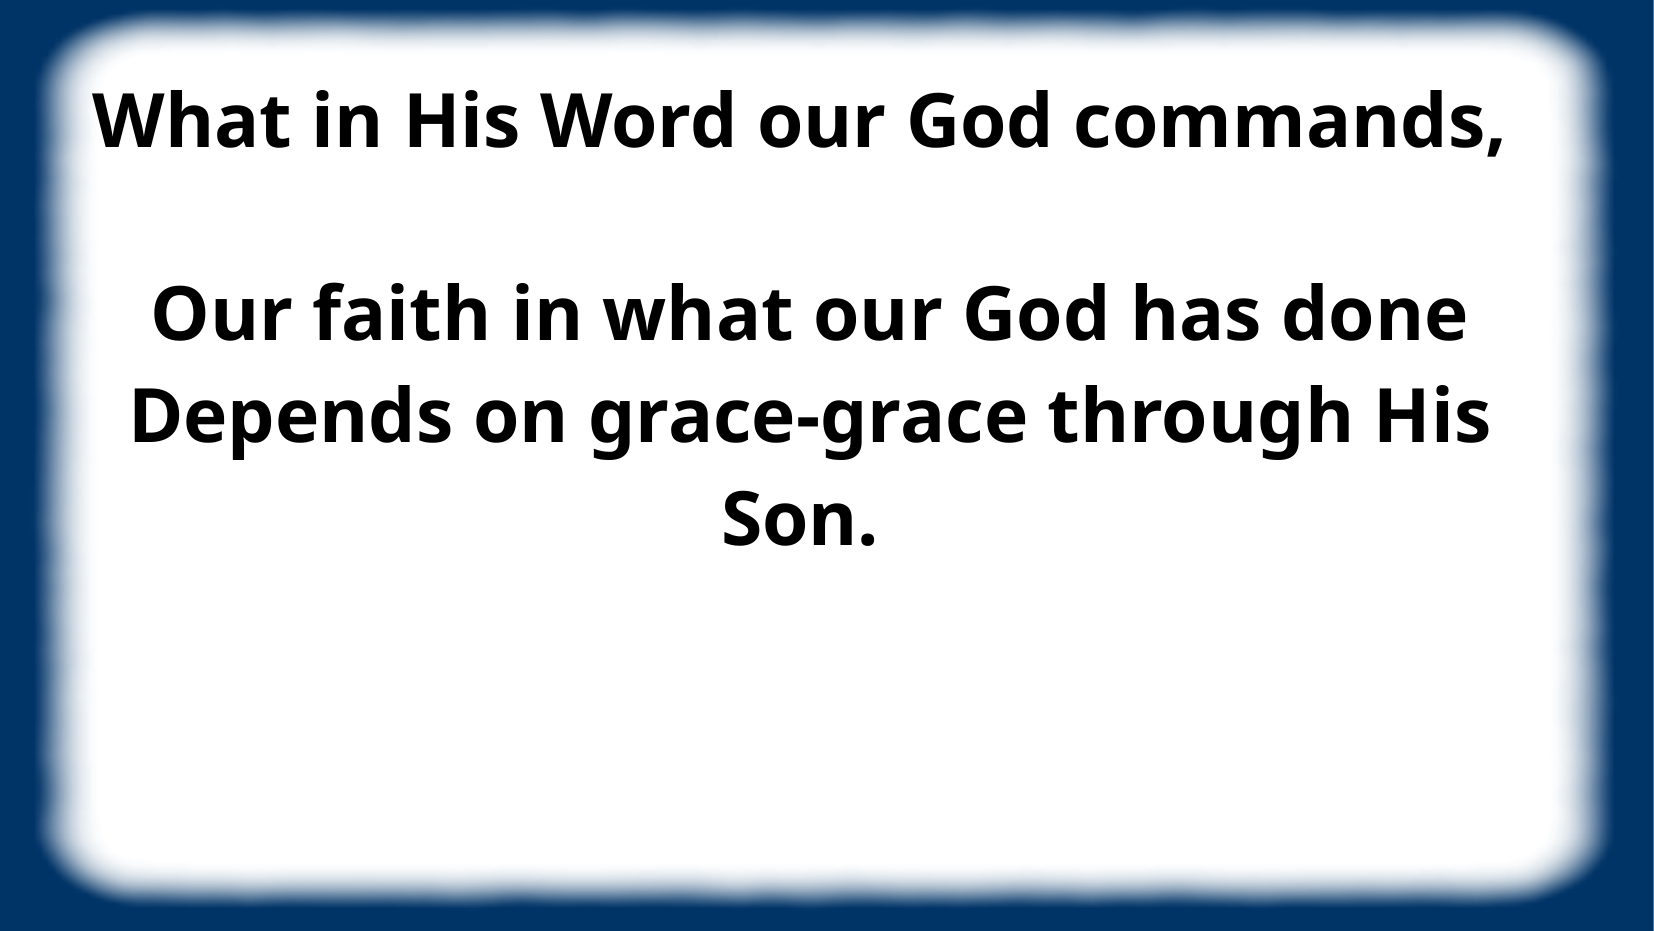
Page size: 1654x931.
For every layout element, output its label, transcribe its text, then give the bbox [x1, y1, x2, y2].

text_box What in His Word our God commands, Our faith in what our God has done Depends on grace-grace through His Son. [60, 60, 1561, 375]
picture [0, 0, 1654, 931]
